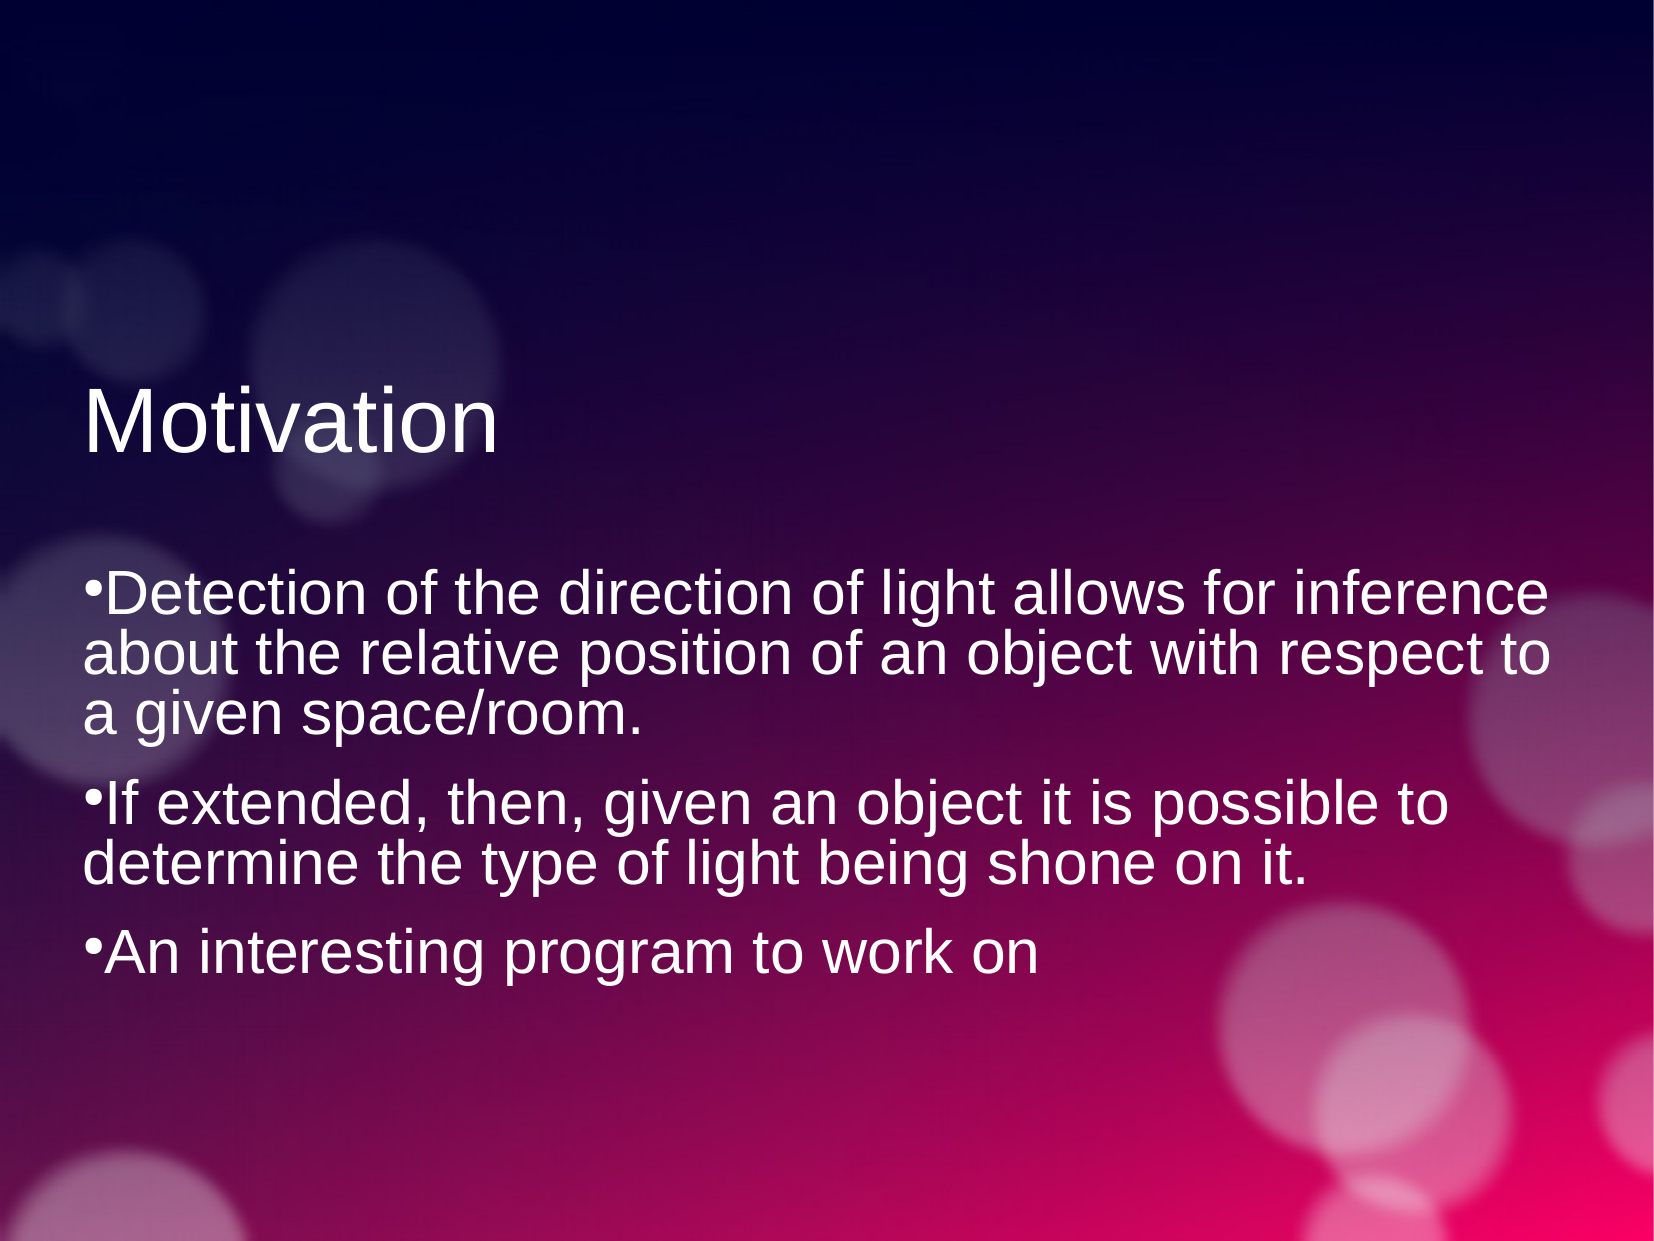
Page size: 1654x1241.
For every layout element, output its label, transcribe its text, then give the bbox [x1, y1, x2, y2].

title Motivation [82, 312, 1571, 520]
list Detection of the direction of light allows for inference about the relative position of an object with respect to a given space/room. If extended, then, given an object it is possible to determine the type of light being shone on it. An interesting program to work on [82, 566, 1571, 1010]
